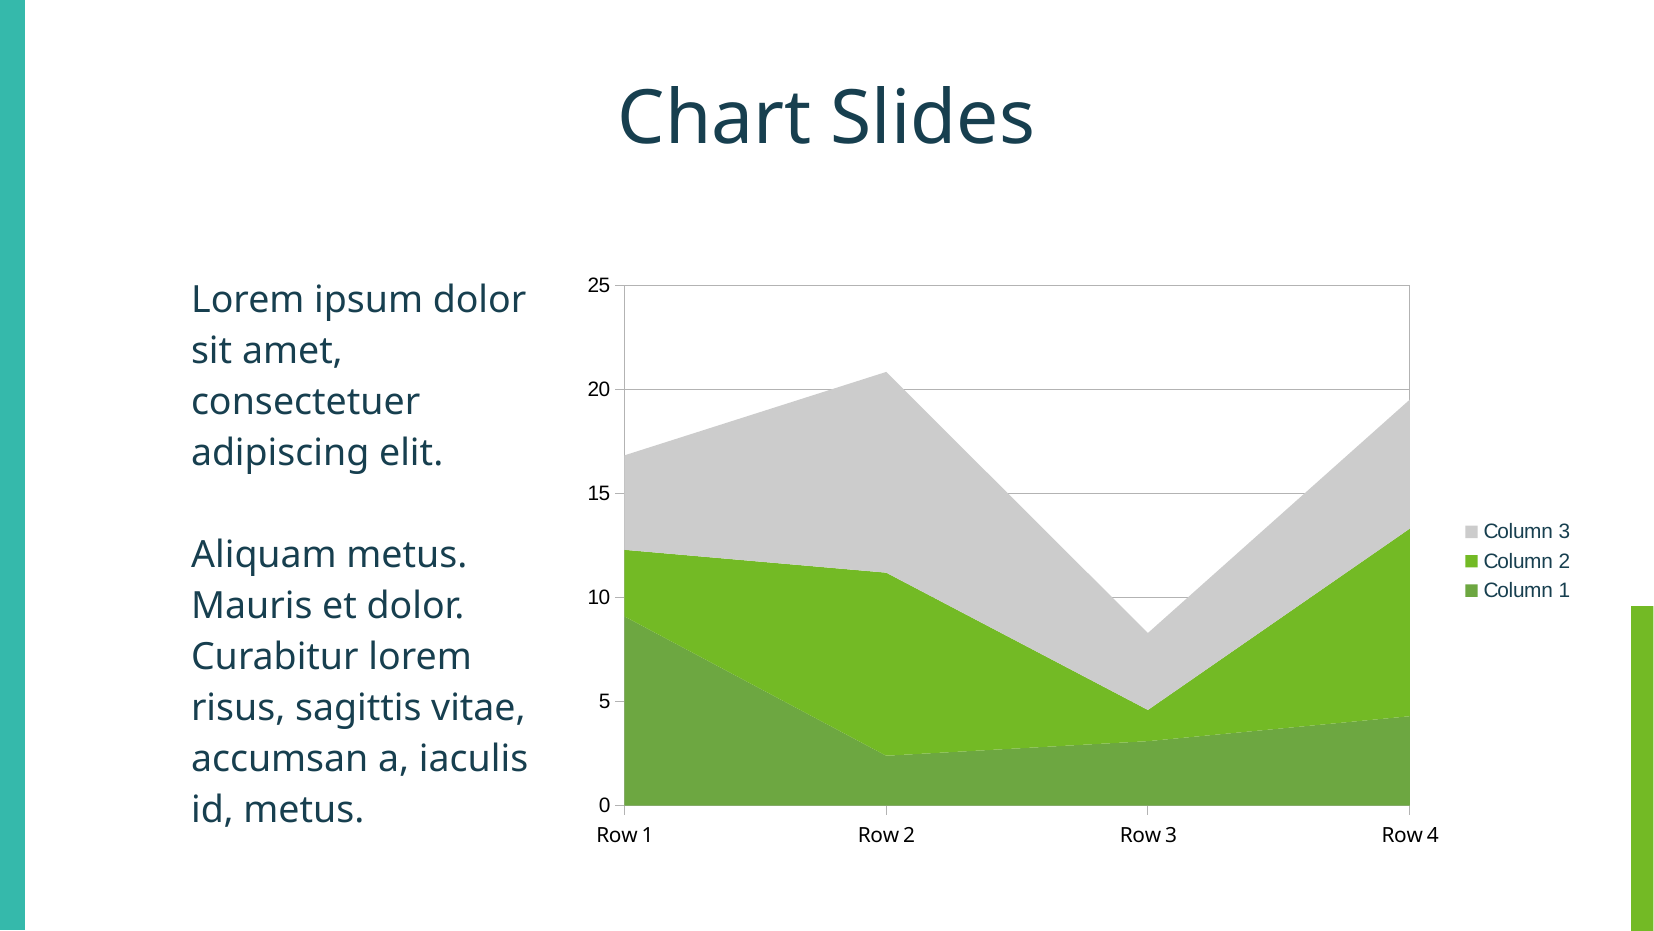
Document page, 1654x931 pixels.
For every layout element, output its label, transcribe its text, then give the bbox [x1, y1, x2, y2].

title Chart Slides [82, 37, 1571, 193]
text_box Lorem ipsum dolor sit amet, consectetuer adipiscing elit. Aliquam metus. Mauris et dolor. Curabitur lorem risus, sagittis vitae, accumsan a, iaculis id, metus. [120, 240, 554, 867]
chart [567, 262, 1589, 861]
